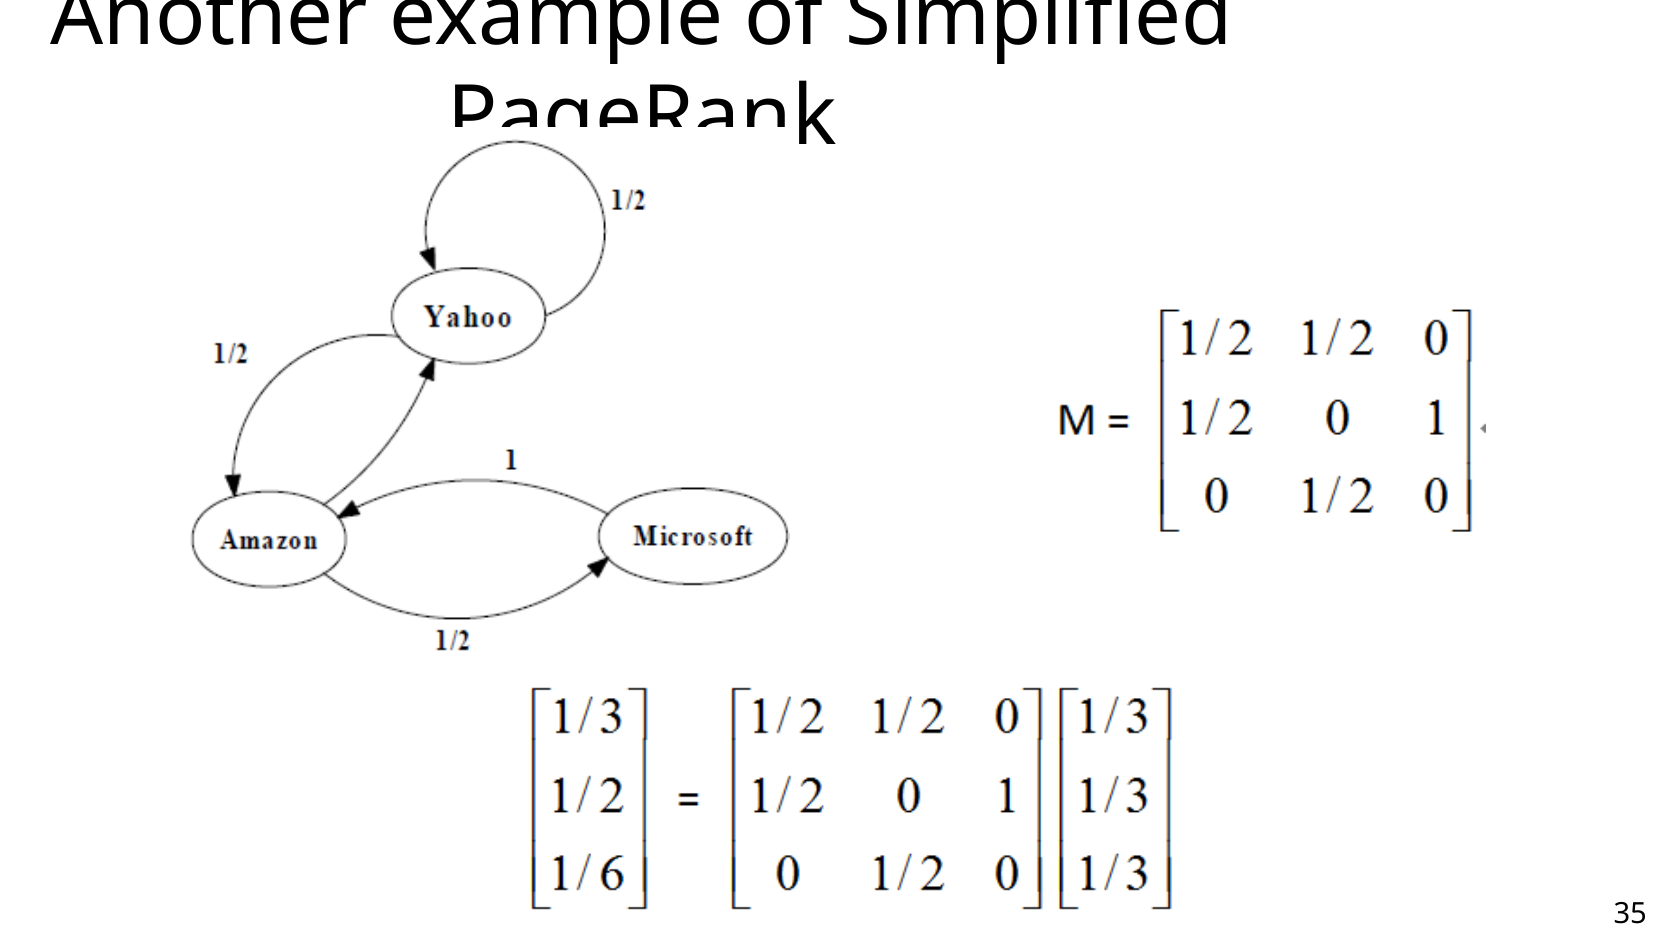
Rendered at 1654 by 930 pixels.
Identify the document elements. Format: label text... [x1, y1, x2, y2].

title Another example of Simplified PageRank [0, 1, 1653, 120]
picture [510, 666, 1179, 930]
picture [189, 127, 790, 663]
picture [1038, 284, 1486, 558]
